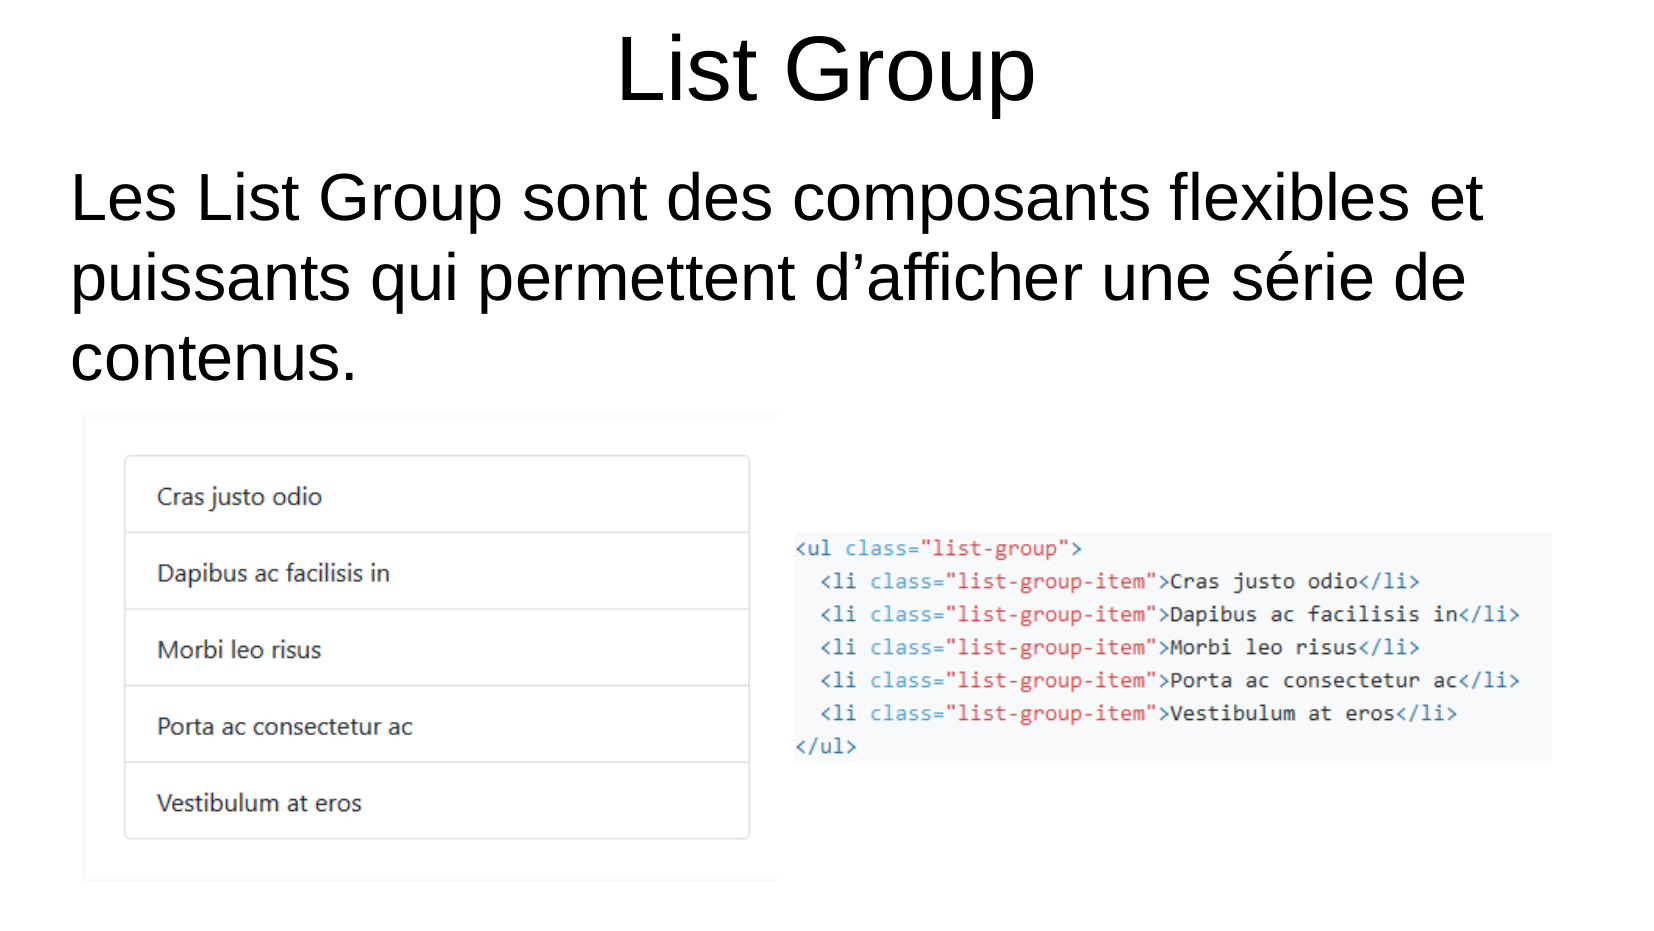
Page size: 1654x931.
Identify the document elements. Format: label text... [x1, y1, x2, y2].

list Les List Group sont des composants flexibles et puissants qui permettent d’afficher une série de contenus. [70, 153, 1560, 694]
picture [82, 413, 777, 882]
title List Group [82, 0, 1571, 142]
picture [795, 532, 1552, 763]
